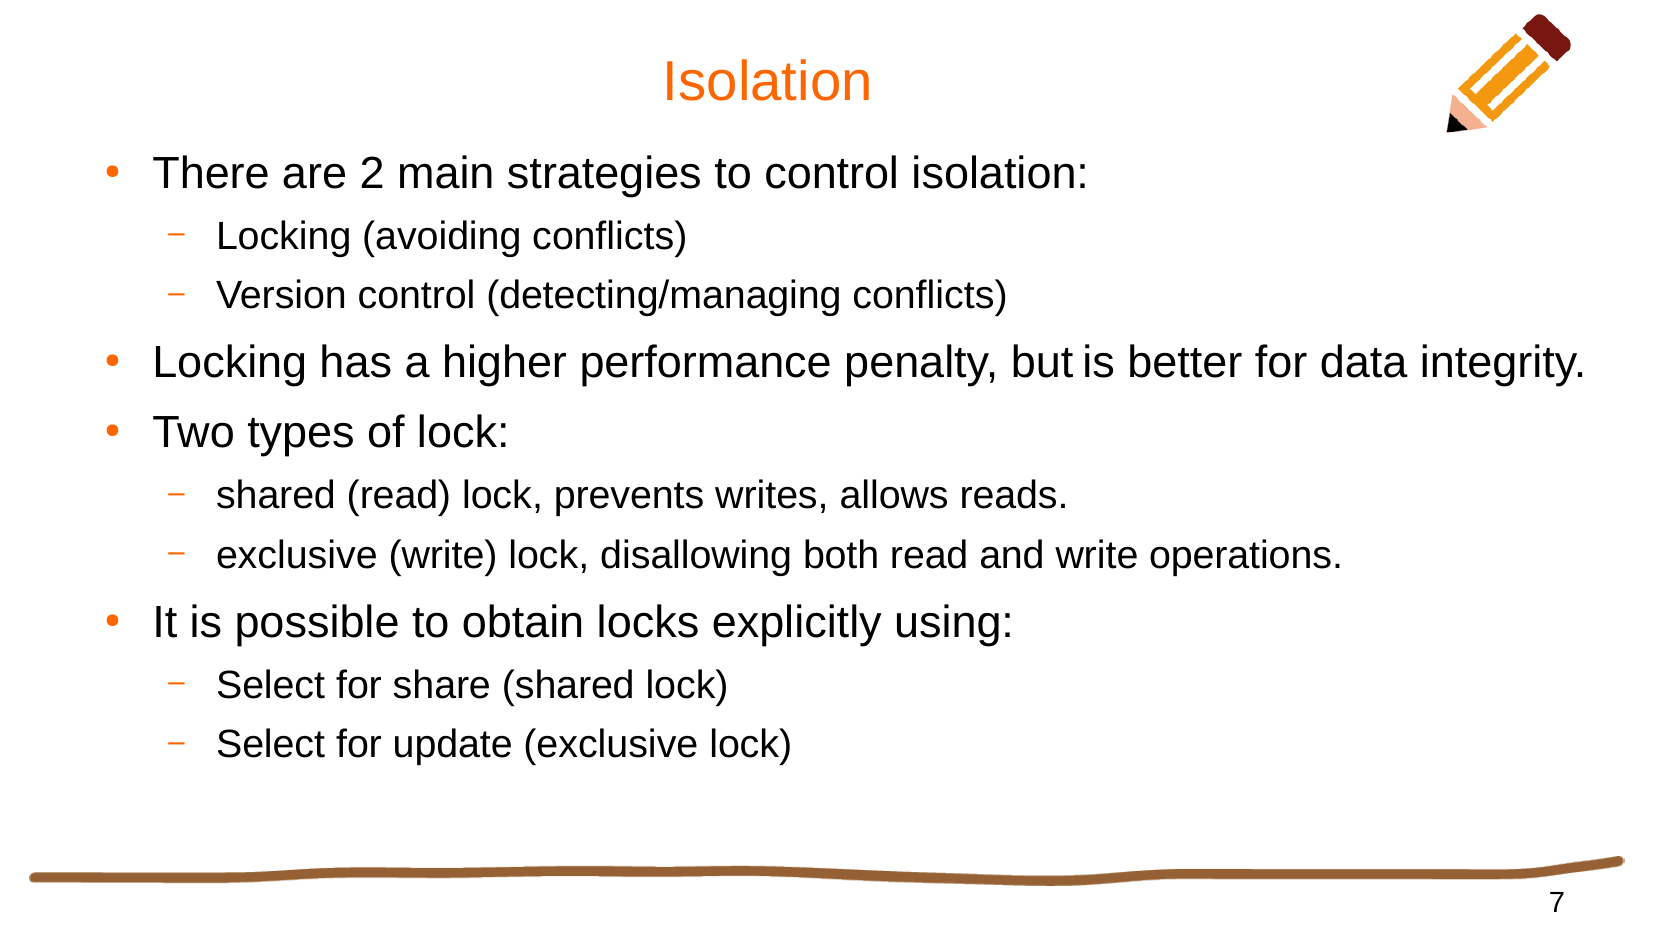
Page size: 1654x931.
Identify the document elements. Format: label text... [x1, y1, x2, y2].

picture [29, 856, 1625, 886]
picture [1446, 14, 1571, 133]
list There are 2 main strategies to control isolation: Locking (avoiding conflicts) Version control (detecting/managing conflicts) Locking has a higher performance penalty, but is better for data integrity. Two types of lock: shared (read) lock, prevents writes, allows reads. exclusive (write) lock, disallowing both read and write operations. It is possible to obtain locks explicitly using: Select for share (shared lock) Select for update (exclusive lock) [88, 147, 1595, 798]
title Isolation [88, 29, 1447, 133]
